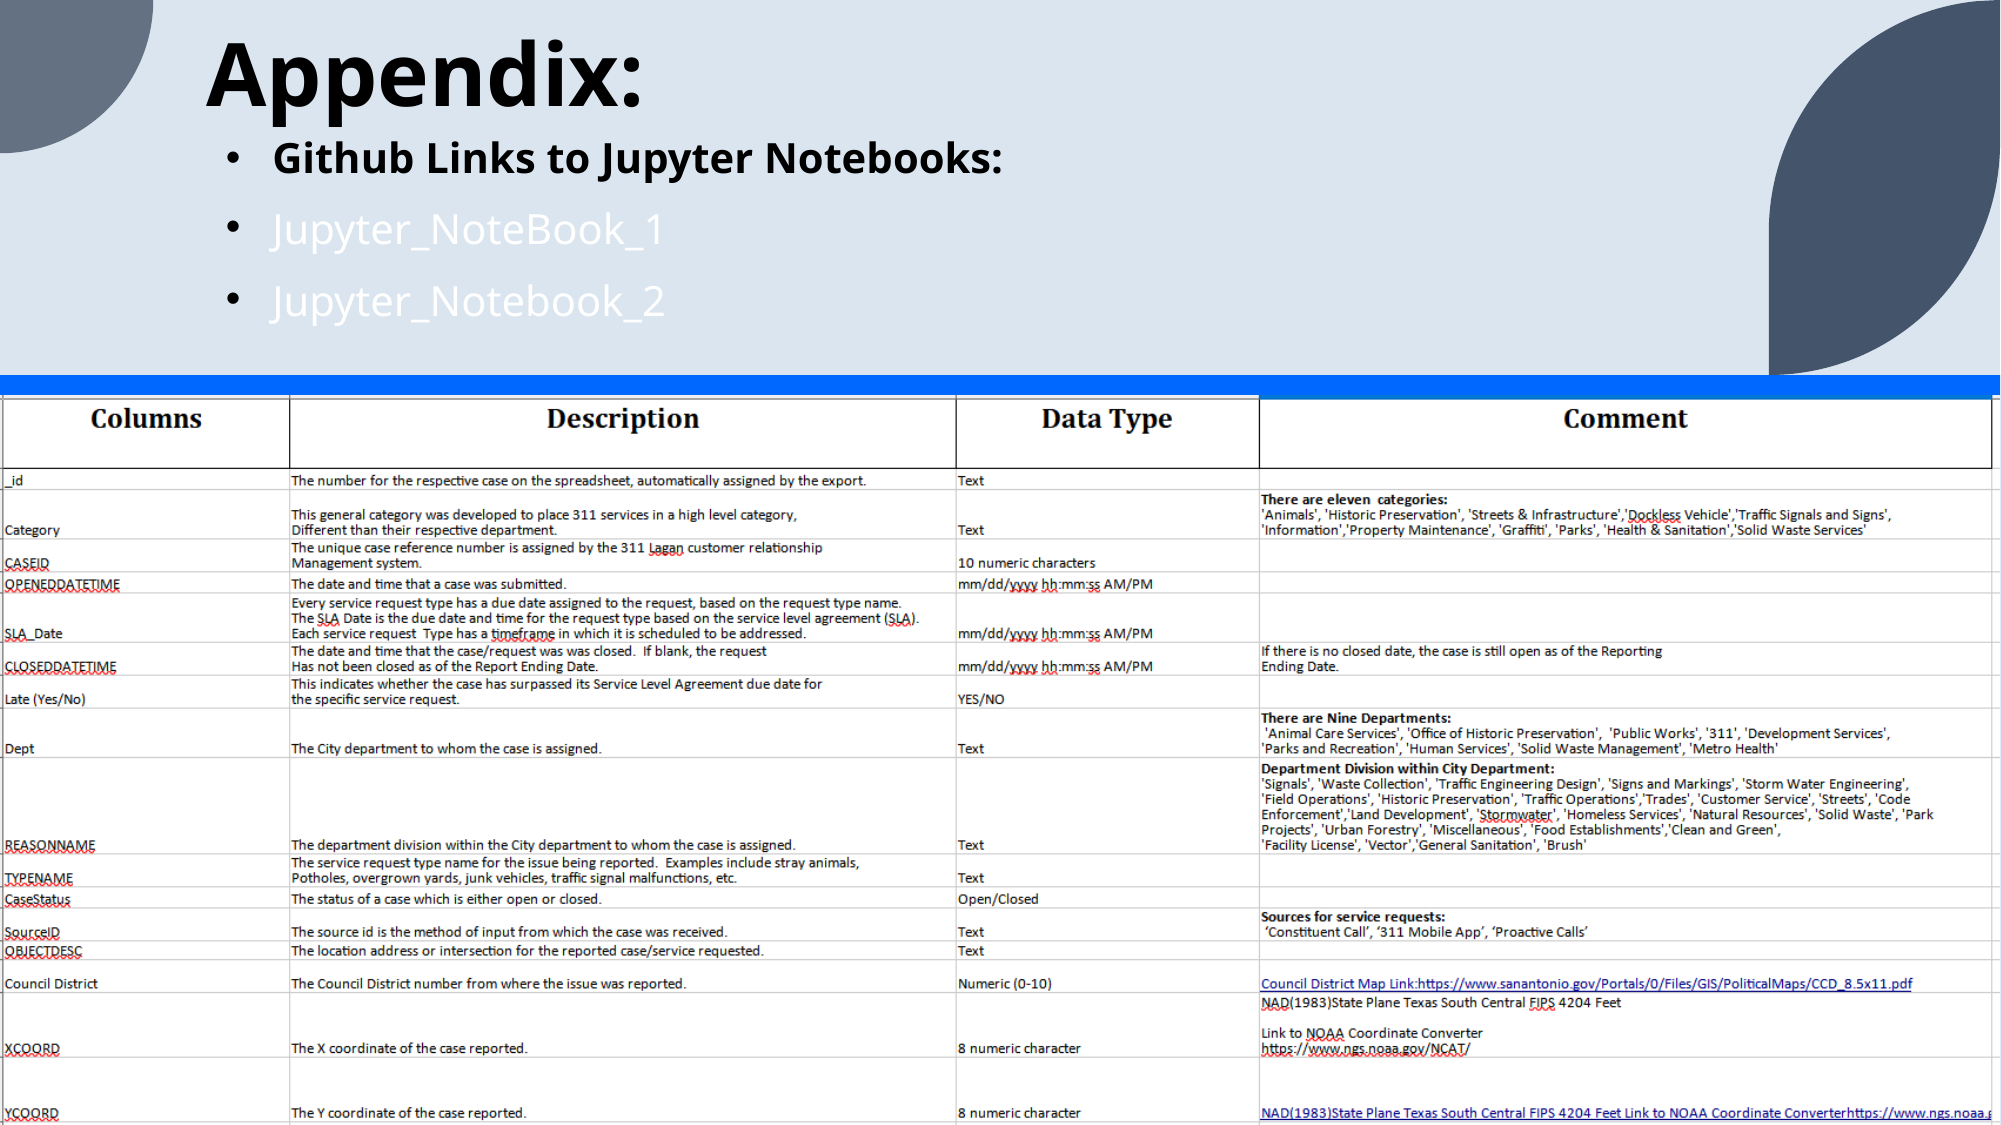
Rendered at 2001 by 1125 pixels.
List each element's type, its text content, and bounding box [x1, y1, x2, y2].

title Appendix: [191, 1, 1796, 129]
picture [0, 395, 2000, 1125]
list Github Links to Jupyter Notebooks: Jupyter_NoteBook_1 Jupyter_Notebook_2 [191, 129, 1796, 356]
